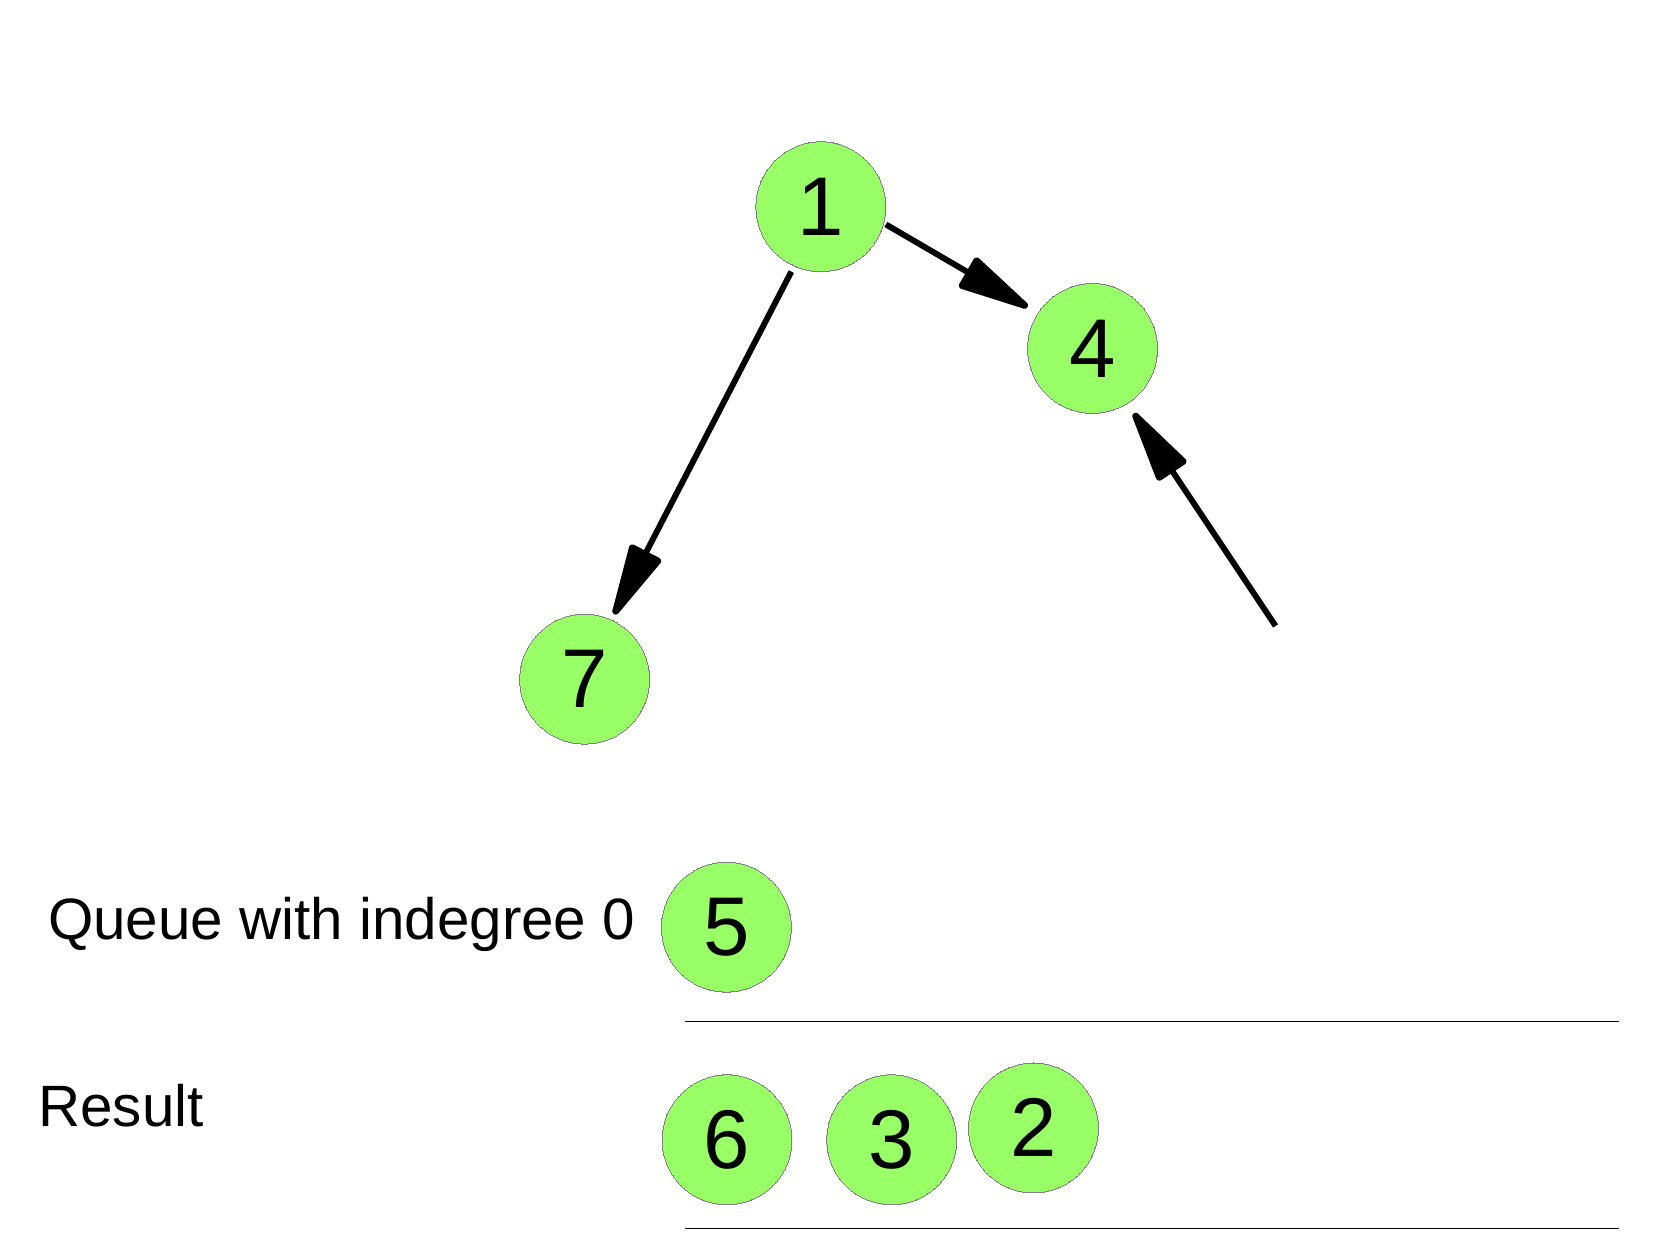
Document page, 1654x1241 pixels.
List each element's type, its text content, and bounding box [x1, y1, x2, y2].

text_box 3 [826, 1074, 957, 1205]
text_box 2 [968, 1062, 1099, 1193]
text_box 6 [662, 1074, 792, 1205]
text_box 7 [519, 614, 650, 745]
text_box Result [23, 1065, 219, 1146]
text_box 5 [661, 862, 792, 993]
text_box 4 [1027, 283, 1158, 414]
text_box Queue with indegree 0 [33, 879, 650, 960]
text_box 1 [755, 141, 886, 272]
